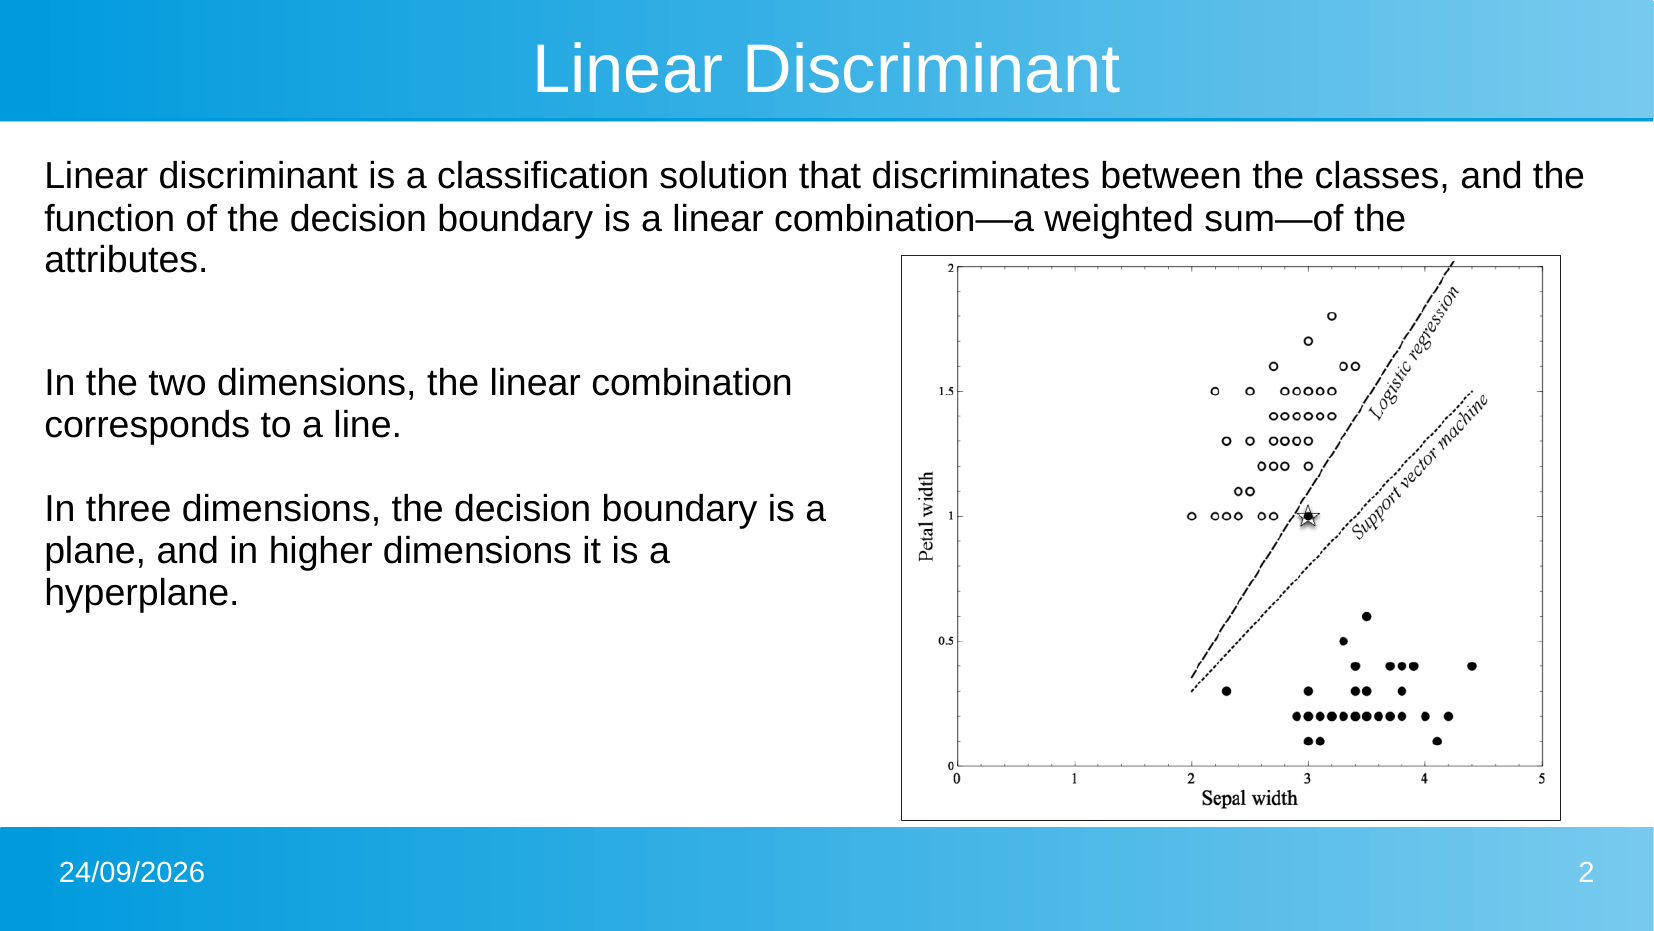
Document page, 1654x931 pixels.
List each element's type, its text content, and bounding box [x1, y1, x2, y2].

text_box Linear discriminant is a classification solution that discriminates between the classes, and the function of the decision boundary is a linear combination—a weighted sum—of the attributes. [29, 147, 1625, 373]
title Linear Discriminant [59, 29, 1595, 108]
text_box In the two dimensions, the linear combination corresponds to a line. In three dimensions, the decision boundary is a plane, and in higher dimensions it is a hyperplane. [29, 354, 857, 622]
picture [892, 251, 1565, 827]
